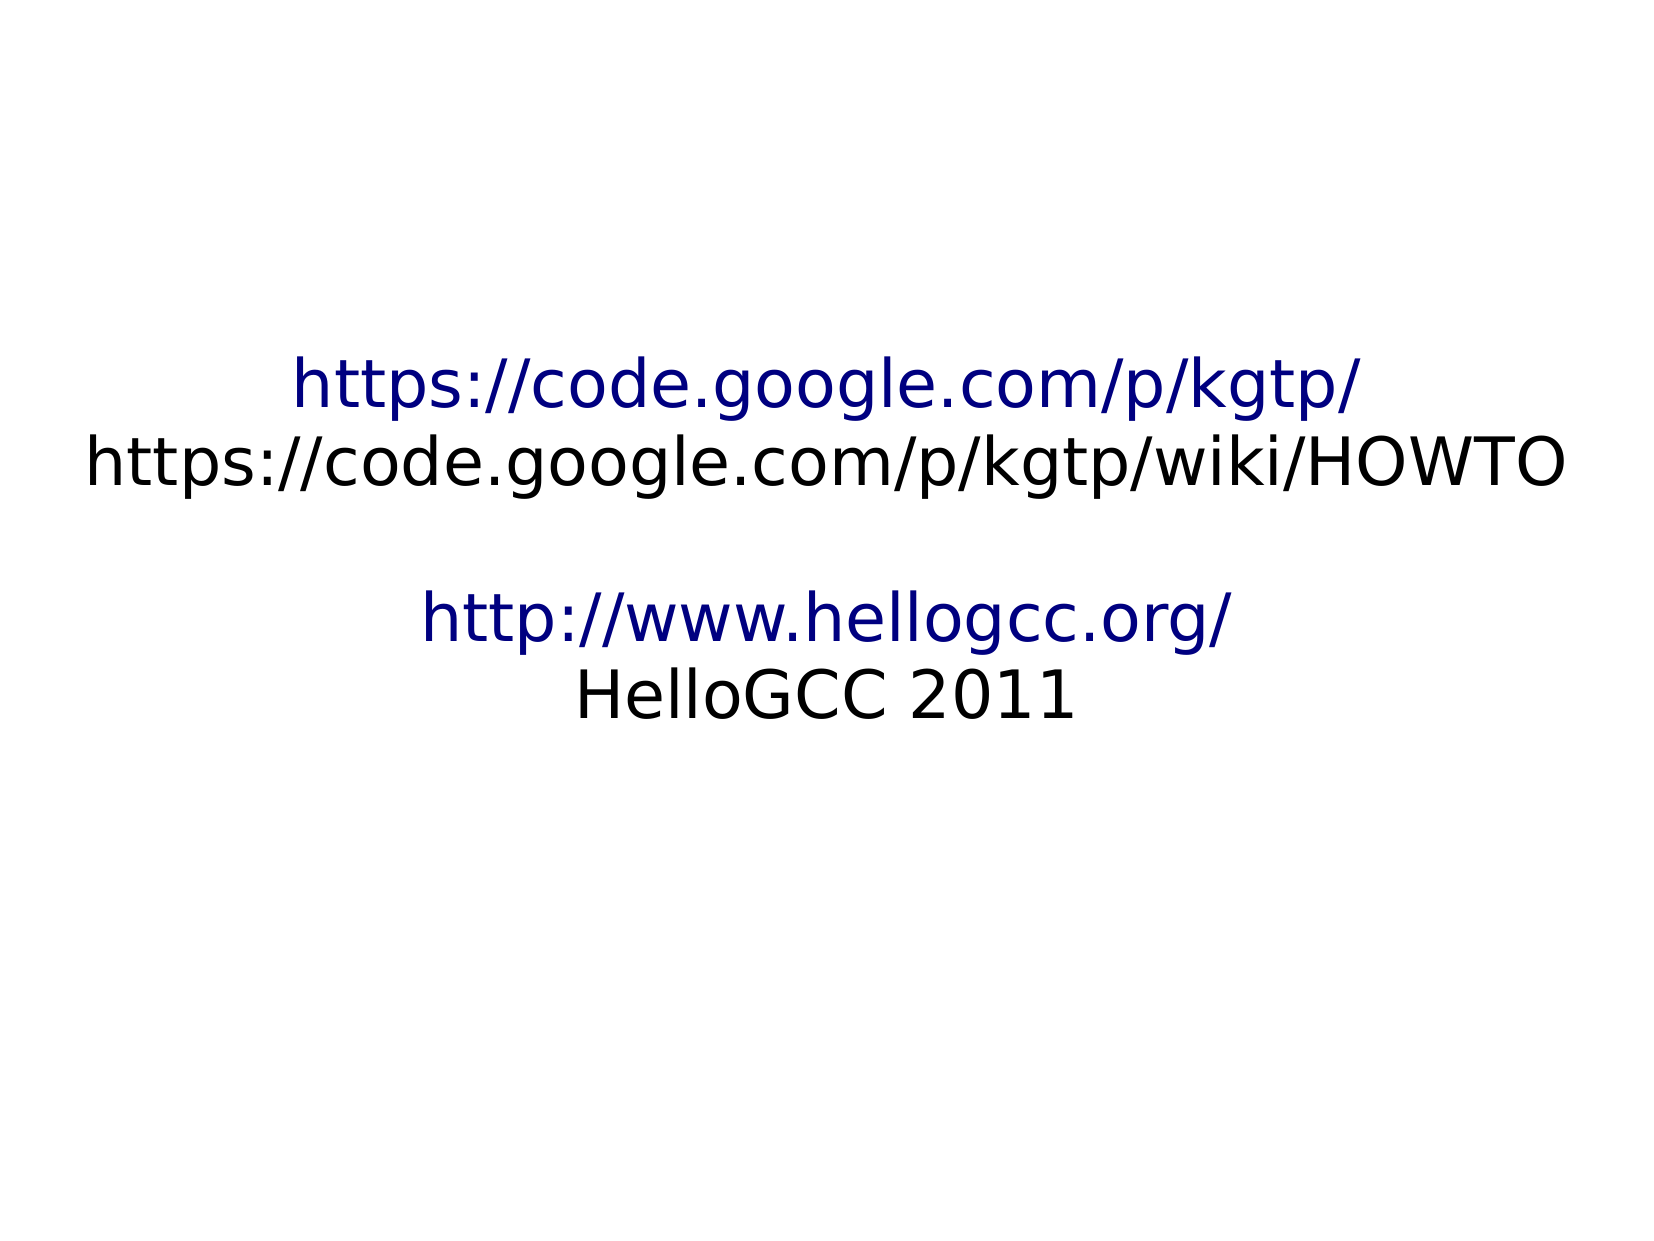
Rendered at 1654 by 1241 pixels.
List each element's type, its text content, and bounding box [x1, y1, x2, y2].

subtitle https://code.google.com/p/kgtp/ https://code.google.com/p/kgtp/wiki/HOWTO http://www.hellogcc.org/ HelloGCC 2011 [82, 56, 1571, 1102]
